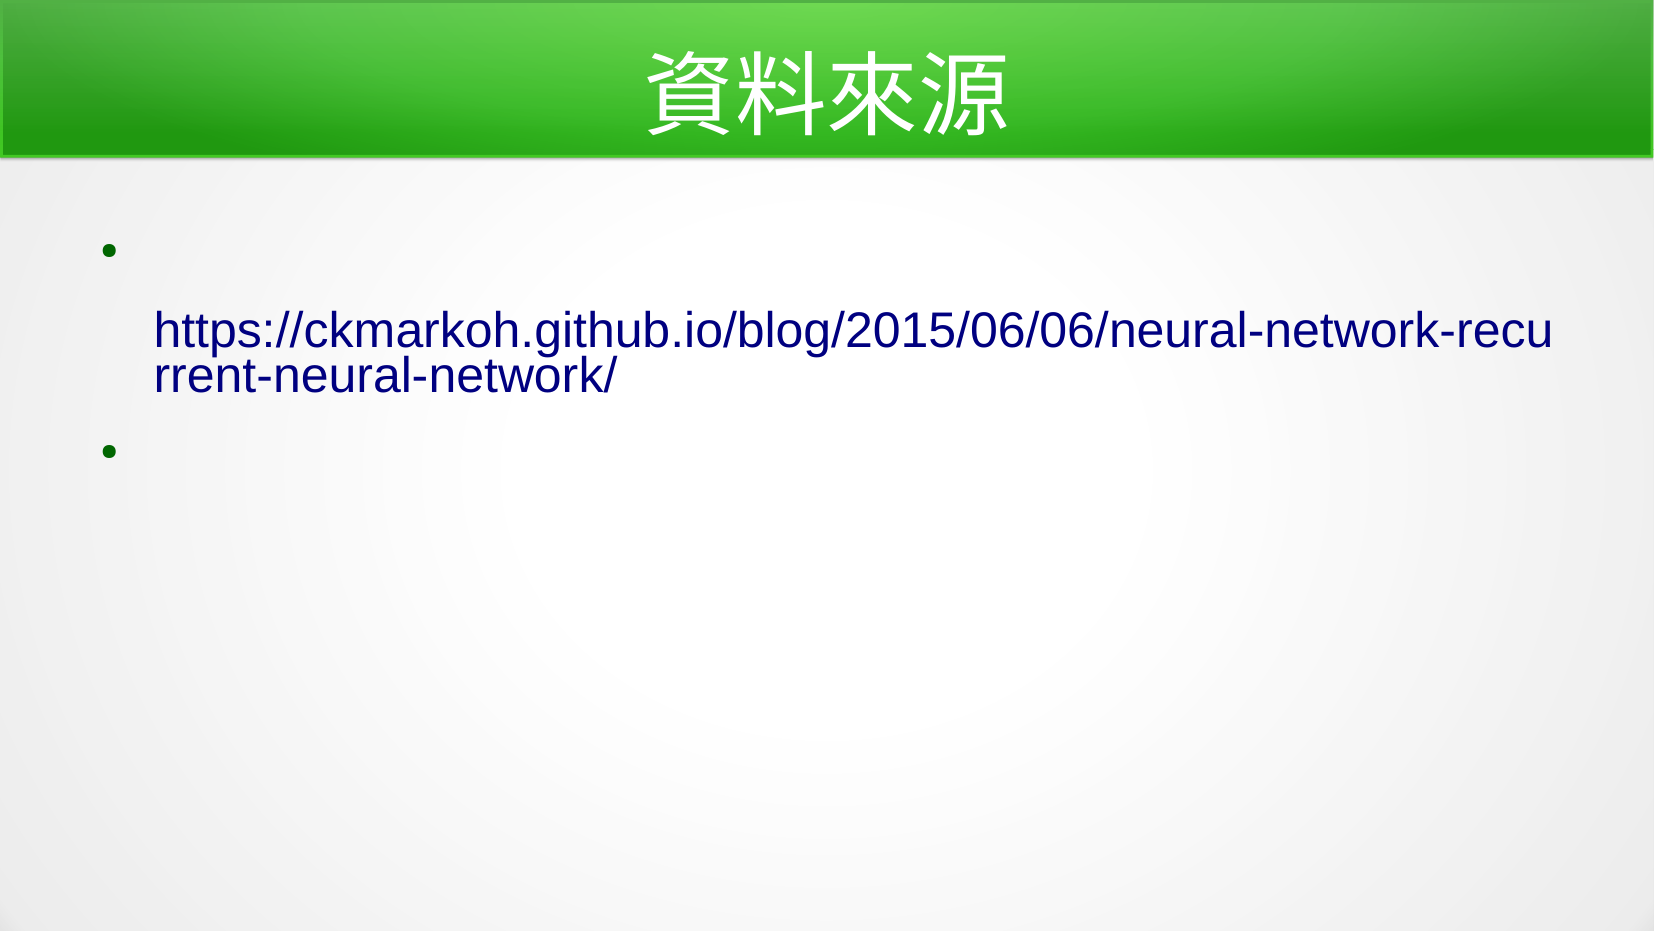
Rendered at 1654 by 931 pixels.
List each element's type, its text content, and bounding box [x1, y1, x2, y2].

title 資料來源 [82, 28, 1571, 149]
list https://ckmarkoh.github.io/blog/2015/06/06/neural-network-recurrent-neural-network/ [82, 224, 1571, 764]
